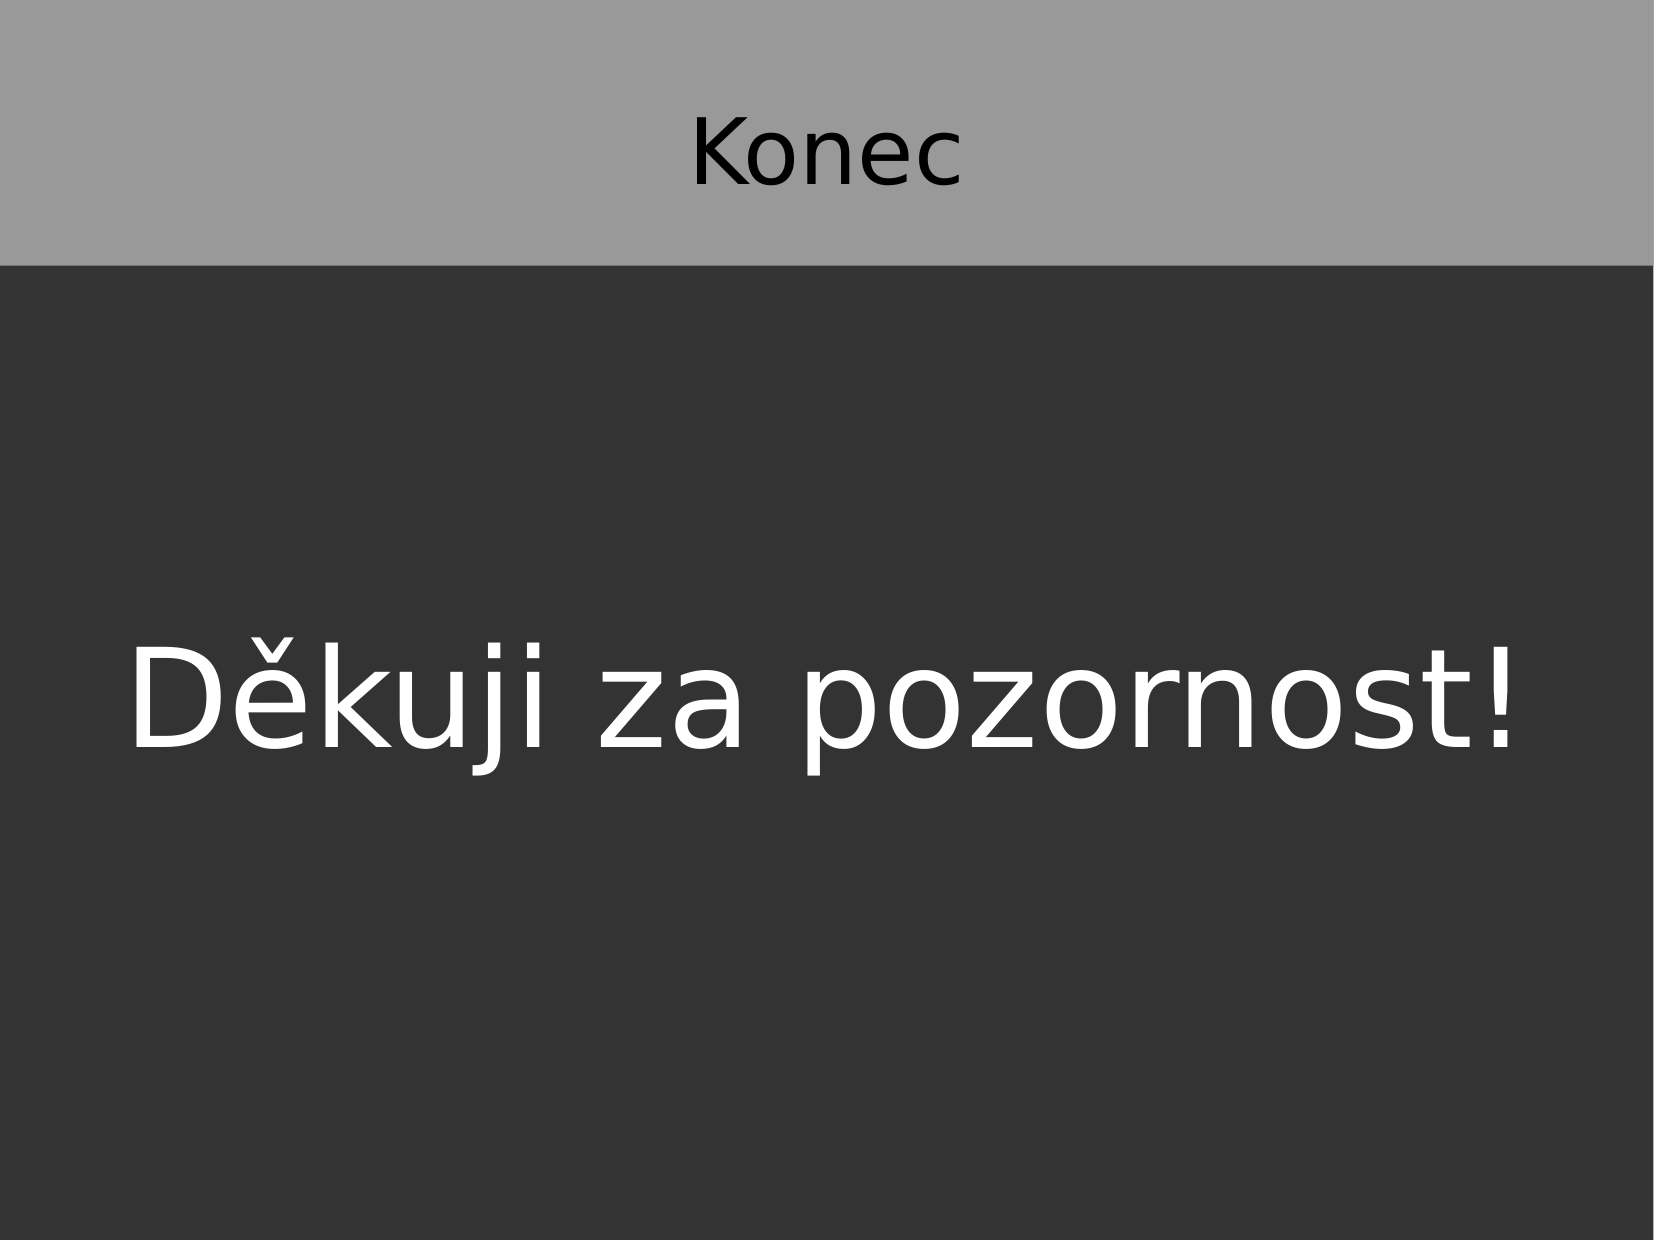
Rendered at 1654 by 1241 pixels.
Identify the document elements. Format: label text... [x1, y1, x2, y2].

title Konec [82, 56, 1571, 250]
subtitle Děkuji za pozornost! [82, 297, 1571, 1102]
